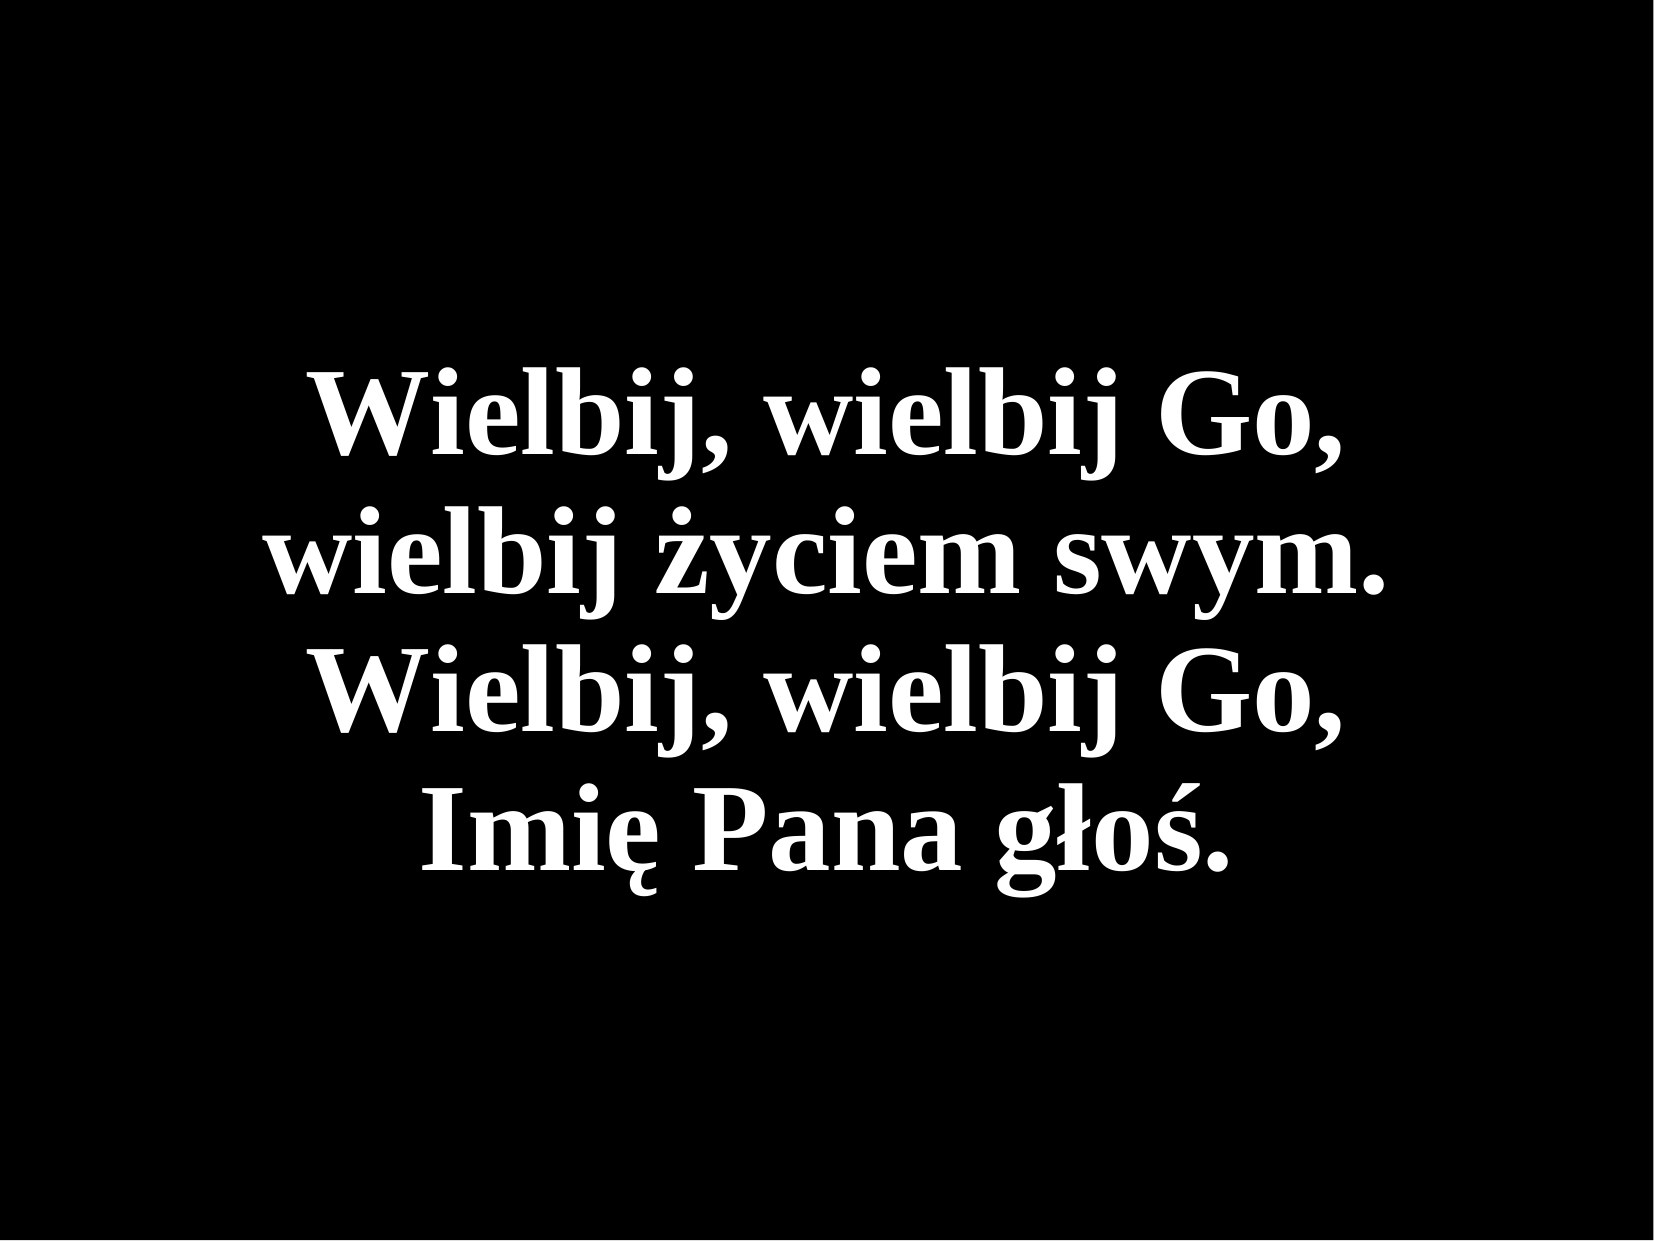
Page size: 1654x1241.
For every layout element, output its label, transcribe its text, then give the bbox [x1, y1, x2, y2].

title Wielbij, wielbij Go, wielbij życiem swym. Wielbij, wielbij Go, Imię Pana głoś. [0, 0, 1654, 1241]
